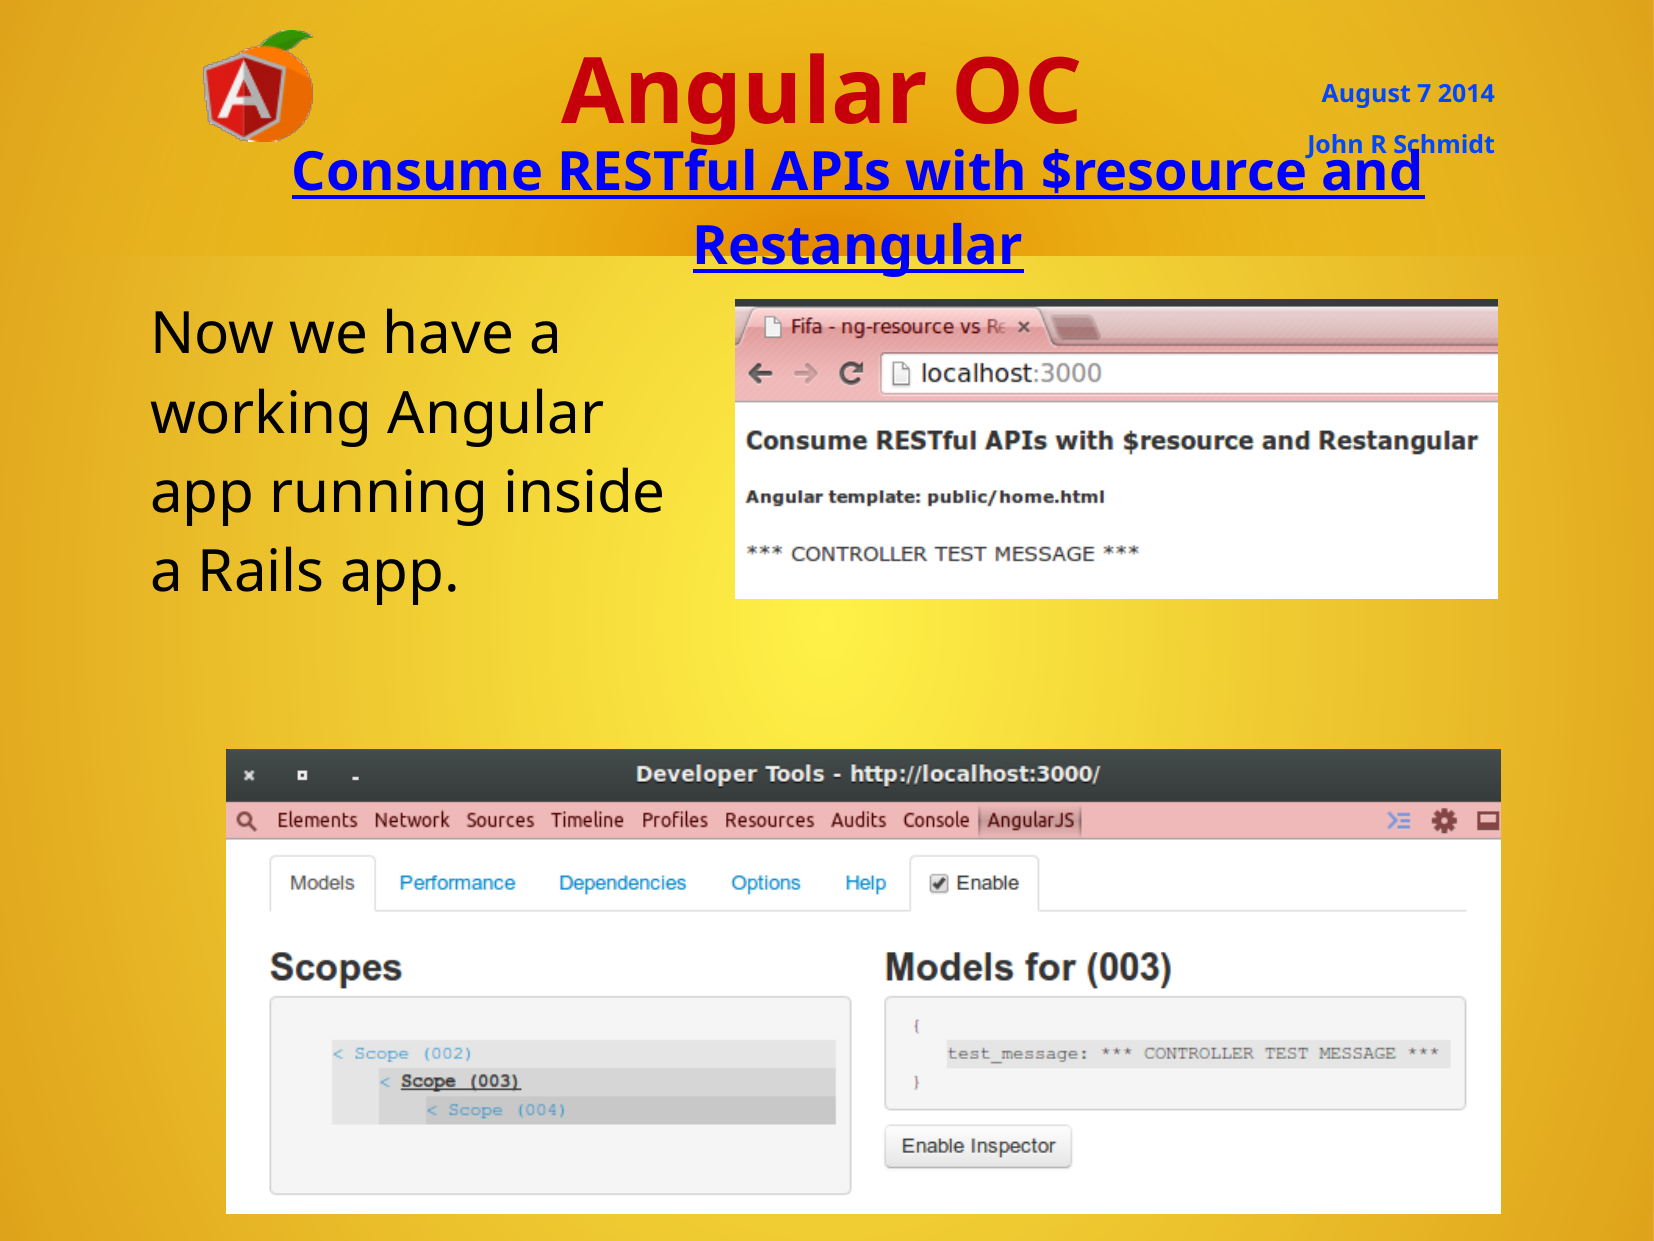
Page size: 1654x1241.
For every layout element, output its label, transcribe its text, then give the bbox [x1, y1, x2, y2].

picture [735, 299, 1498, 599]
title Angular OC [560, 34, 1086, 142]
picture [226, 749, 1501, 1214]
text_box August 7 2014 John R Schmidt [1260, 51, 1510, 172]
text_box Consume RESTful APIs with $resource and Restangular [150, 175, 1567, 239]
picture [202, 30, 316, 142]
subtitle Now we have a working Angular app running inside a Rails app. [150, 300, 691, 601]
